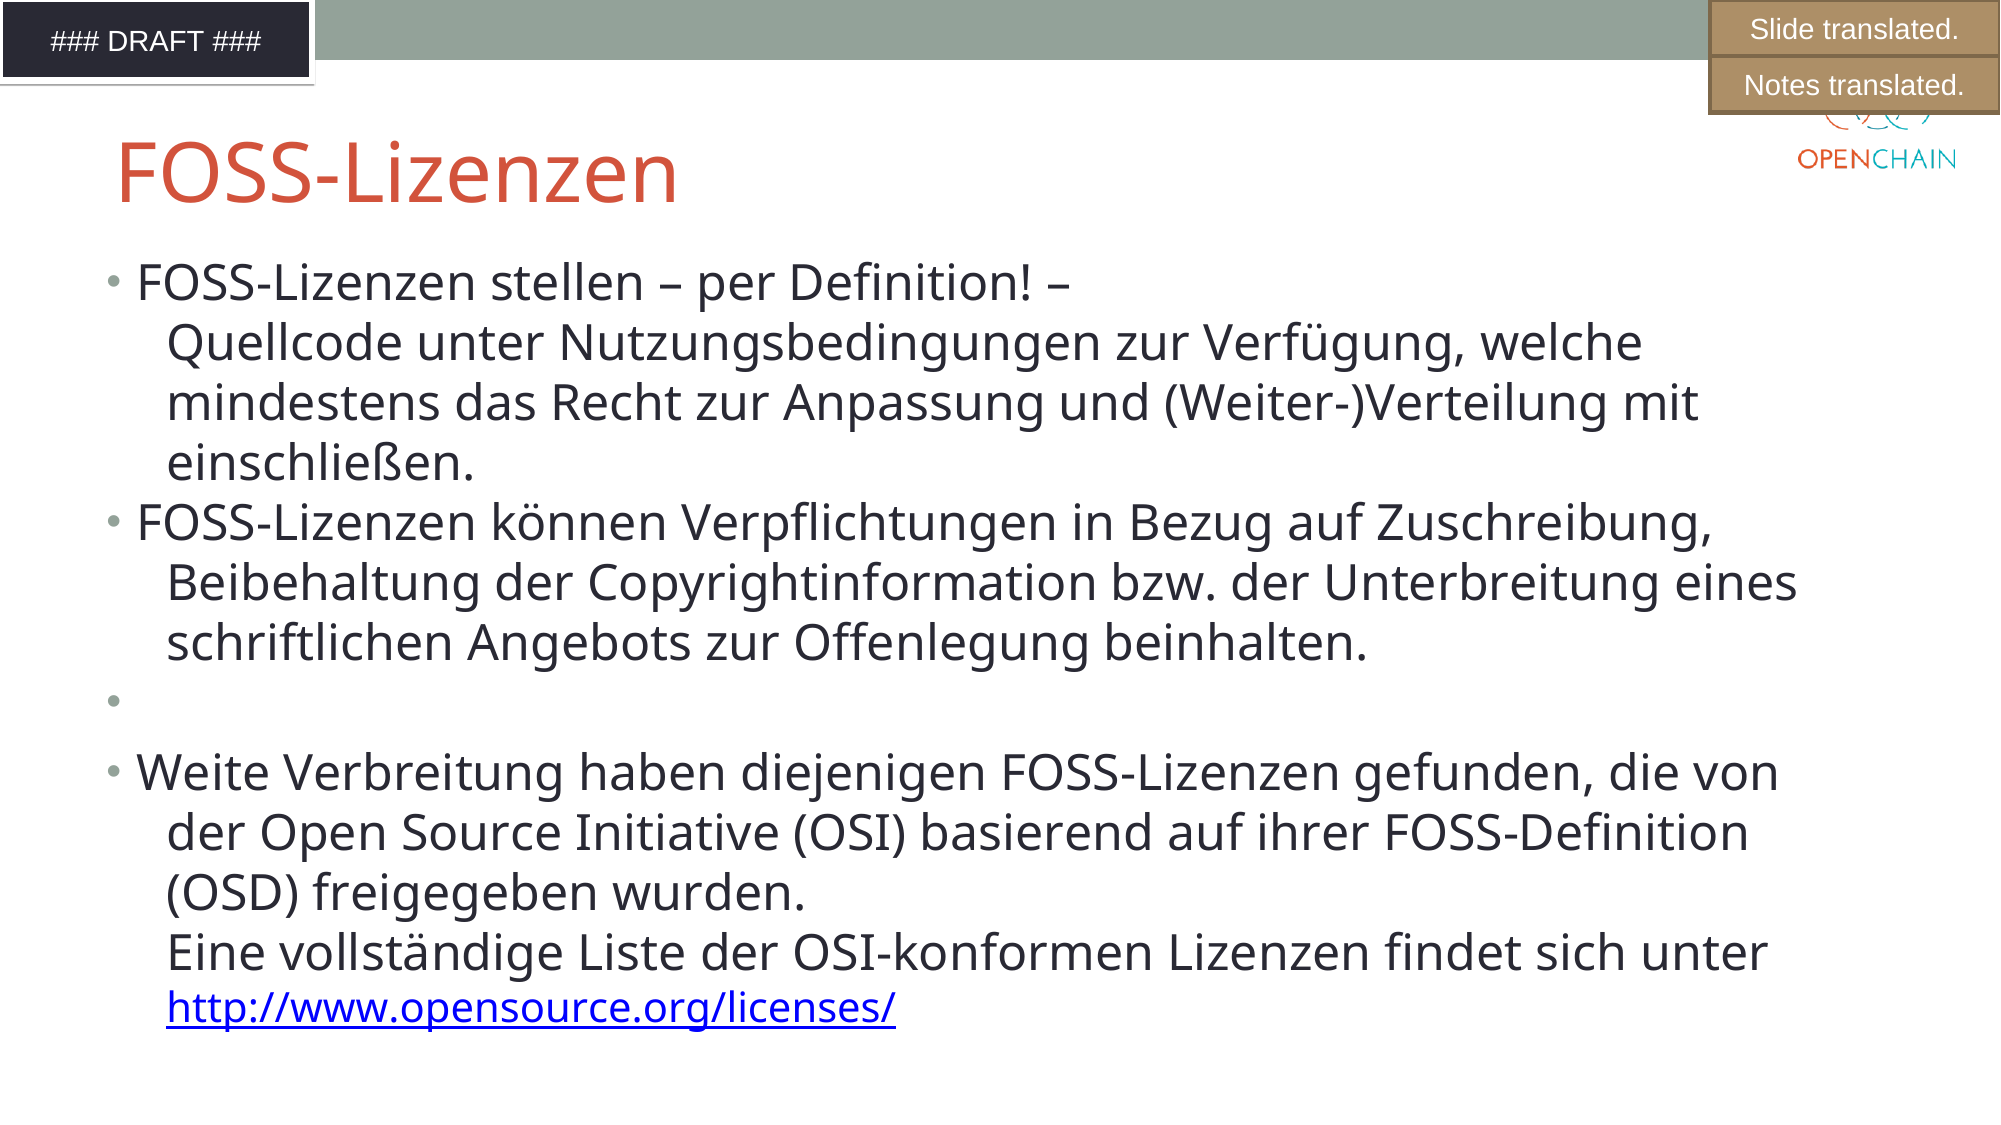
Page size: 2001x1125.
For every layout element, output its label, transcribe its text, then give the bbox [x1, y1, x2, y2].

text_box Slide translated. [1710, 0, 2000, 56]
text_box Notes translated. [1710, 56, 2000, 113]
list FOSS-Lizenzen stellen – per Definition! – Quellcode unter Nutzungsbedingungen zur Verfügung, welche mindestens das Recht zur Anpassung und (Weiter-)Verteilung mit einschließen. FOSS-Lizenzen können Verpflichtungen in Bezug auf Zuschreibung, Beibehaltung der Copyrightinformation bzw. der Unterbreitung eines schriftlichen Angebots zur Offenlegung beinhalten. Weite Verbreitung haben diejenigen FOSS-Lizenzen gefunden, die von der Open Source Initiative (OSI) basierend auf ihrer FOSS-Definition (OSD) freigegeben wurden. Eine vollständige Liste der OSI-konformen Lizenzen findet sich unter http://www.opensource.org/licenses/ [91, 243, 1863, 1093]
title FOSS-Lizenzen [99, 87, 1900, 251]
